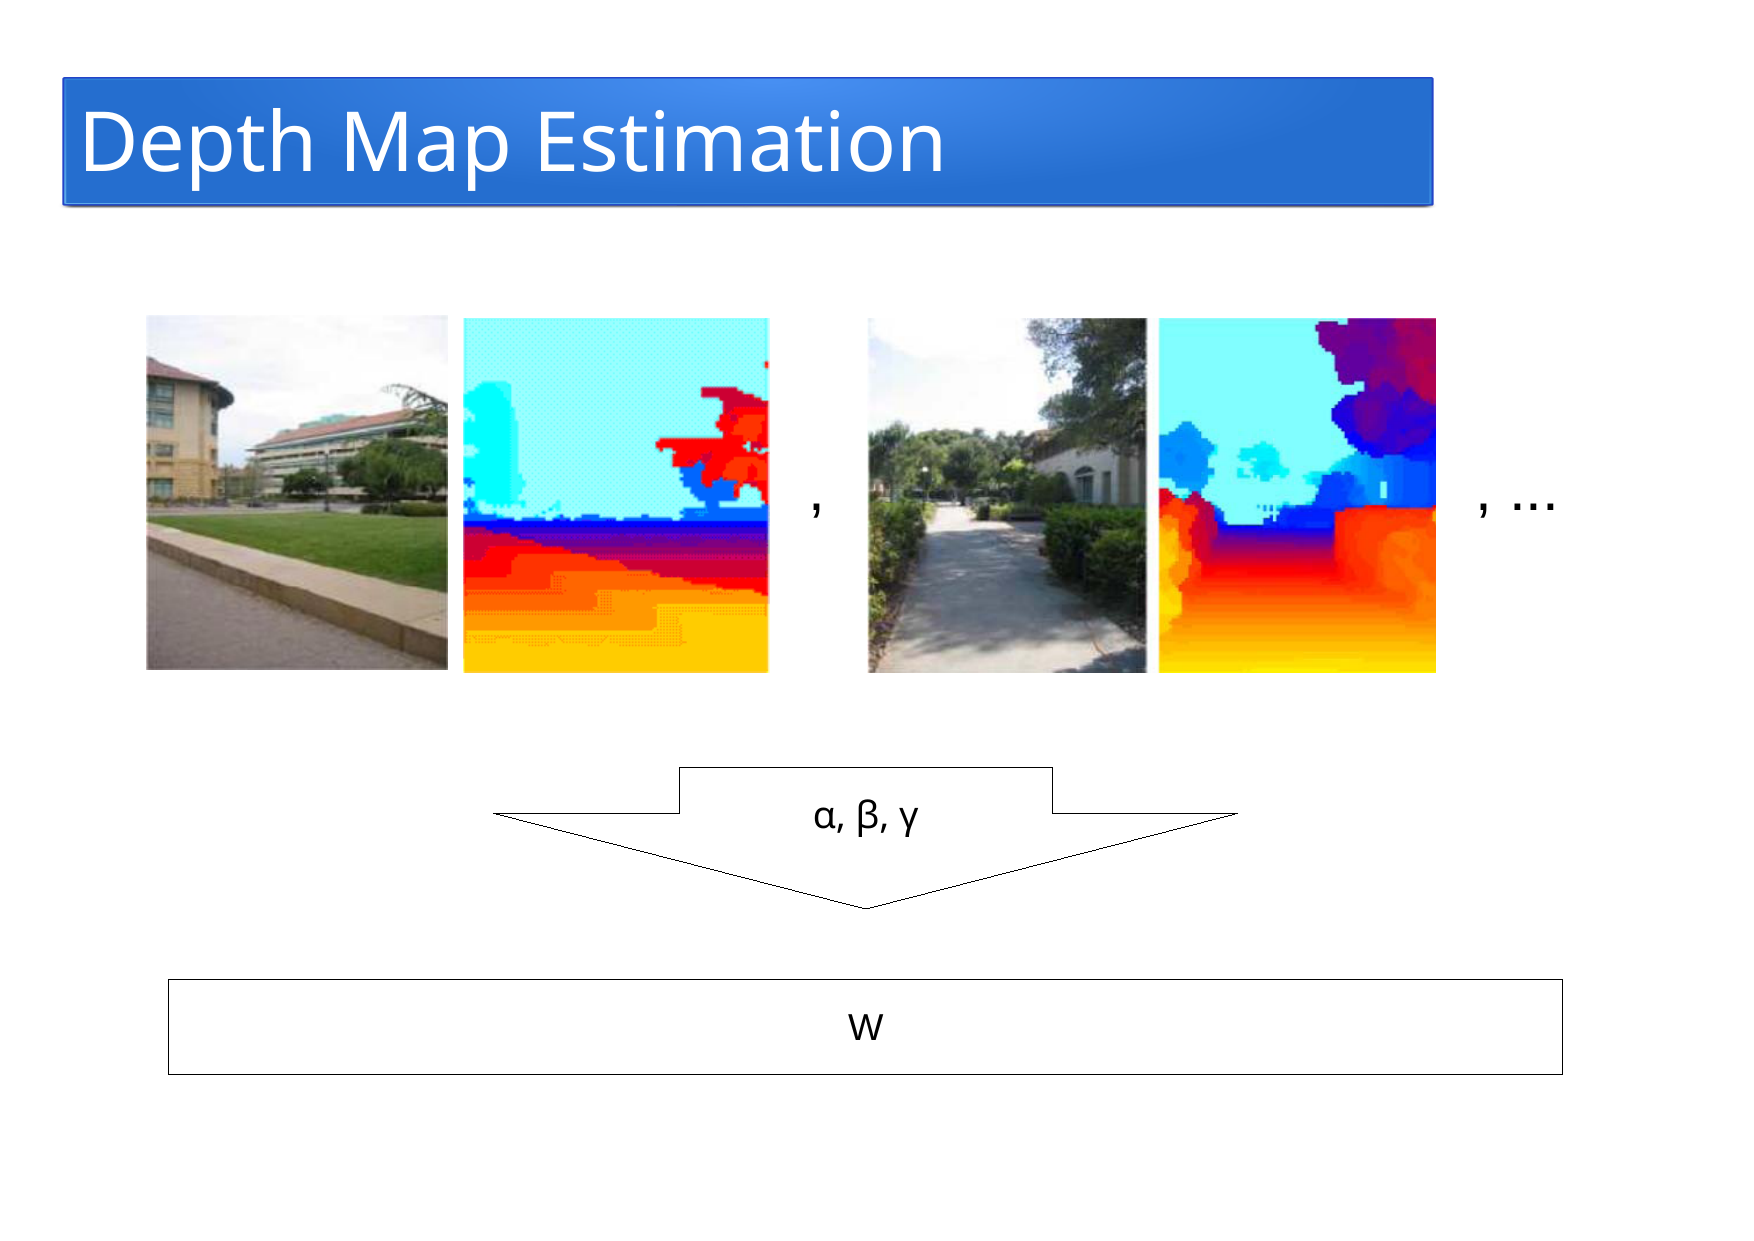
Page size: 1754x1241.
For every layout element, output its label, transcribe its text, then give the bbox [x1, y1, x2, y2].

text_box , ... [1461, 448, 1586, 531]
text_box α, β, γ [493, 767, 1238, 909]
picture [146, 315, 448, 670]
picture [463, 318, 770, 673]
title Depth Map Estimation [78, 80, 1429, 198]
picture [58, 77, 1439, 209]
text_box , [793, 448, 841, 531]
picture [867, 318, 1436, 673]
text_box W [168, 979, 1563, 1075]
